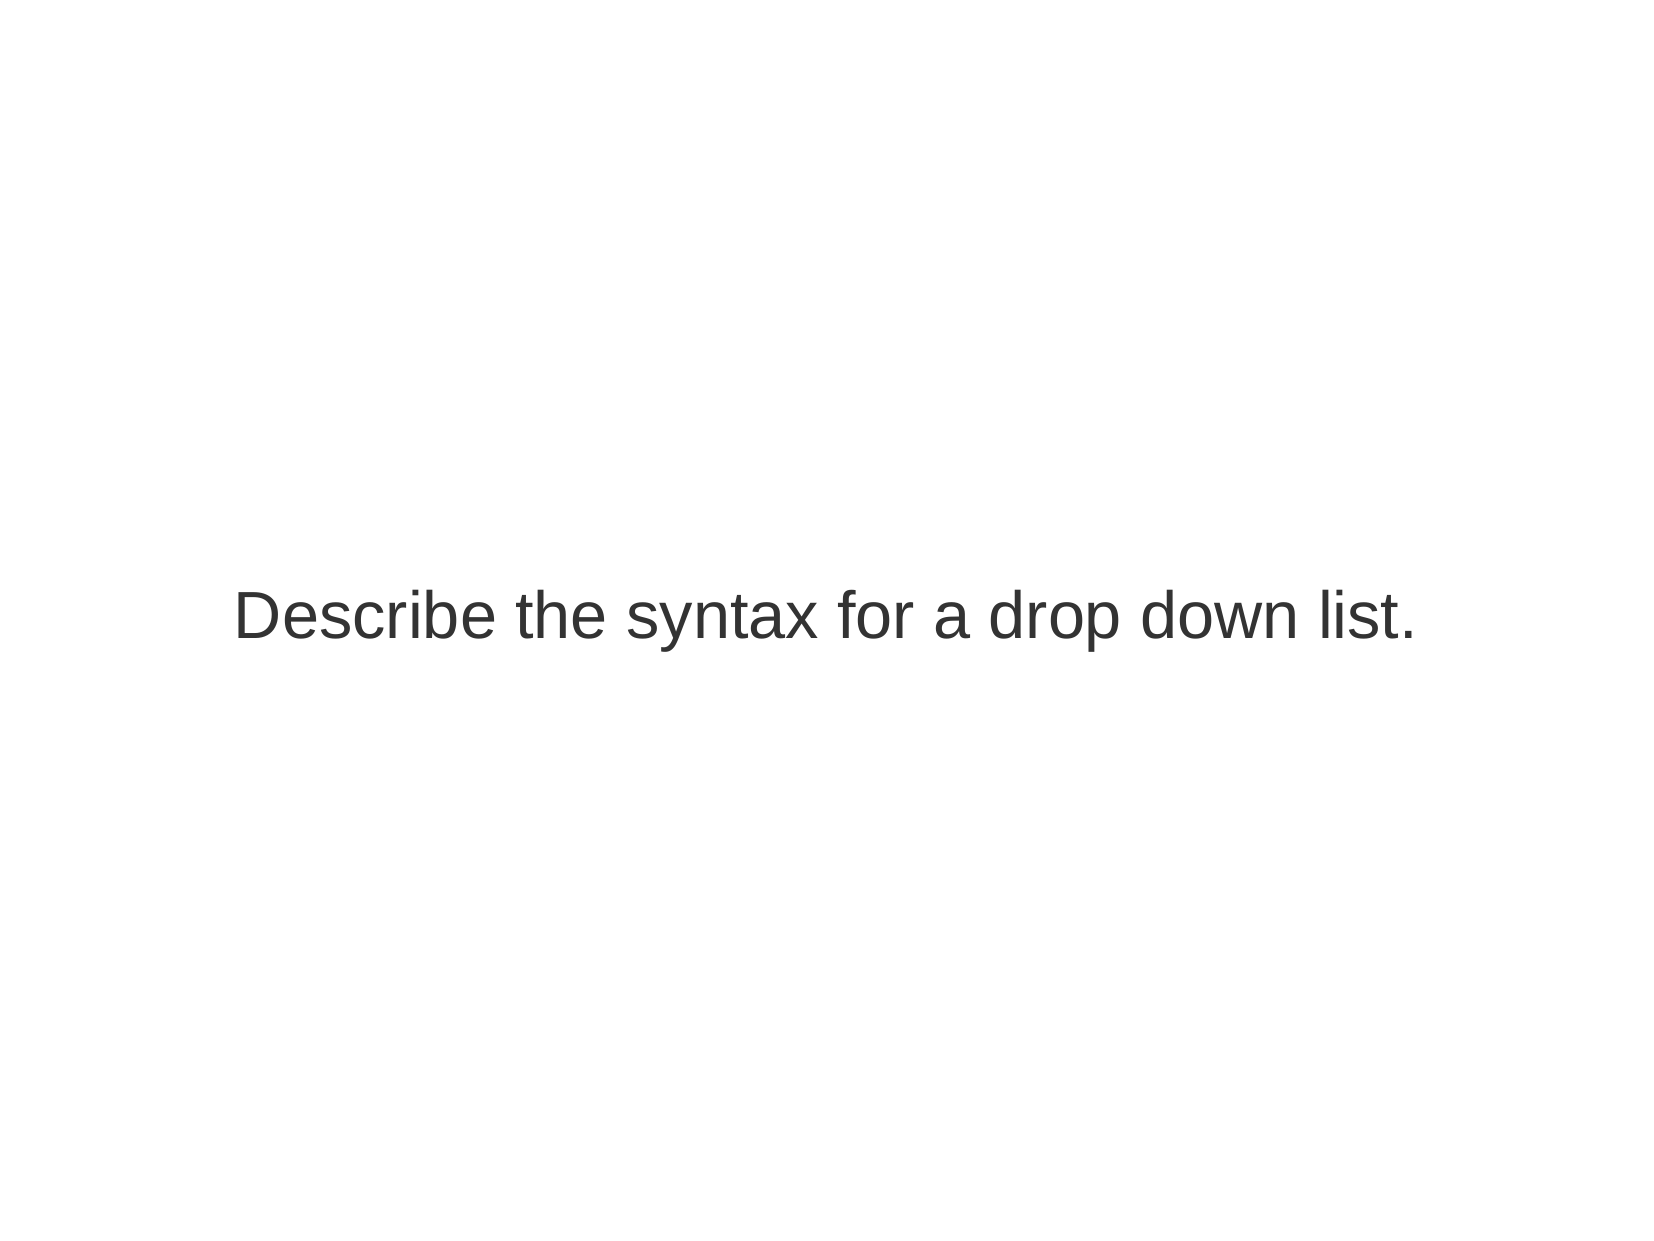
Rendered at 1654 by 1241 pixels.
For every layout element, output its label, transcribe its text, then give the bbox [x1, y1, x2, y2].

subtitle Describe the syntax for a drop down list. [82, 49, 1571, 1182]
